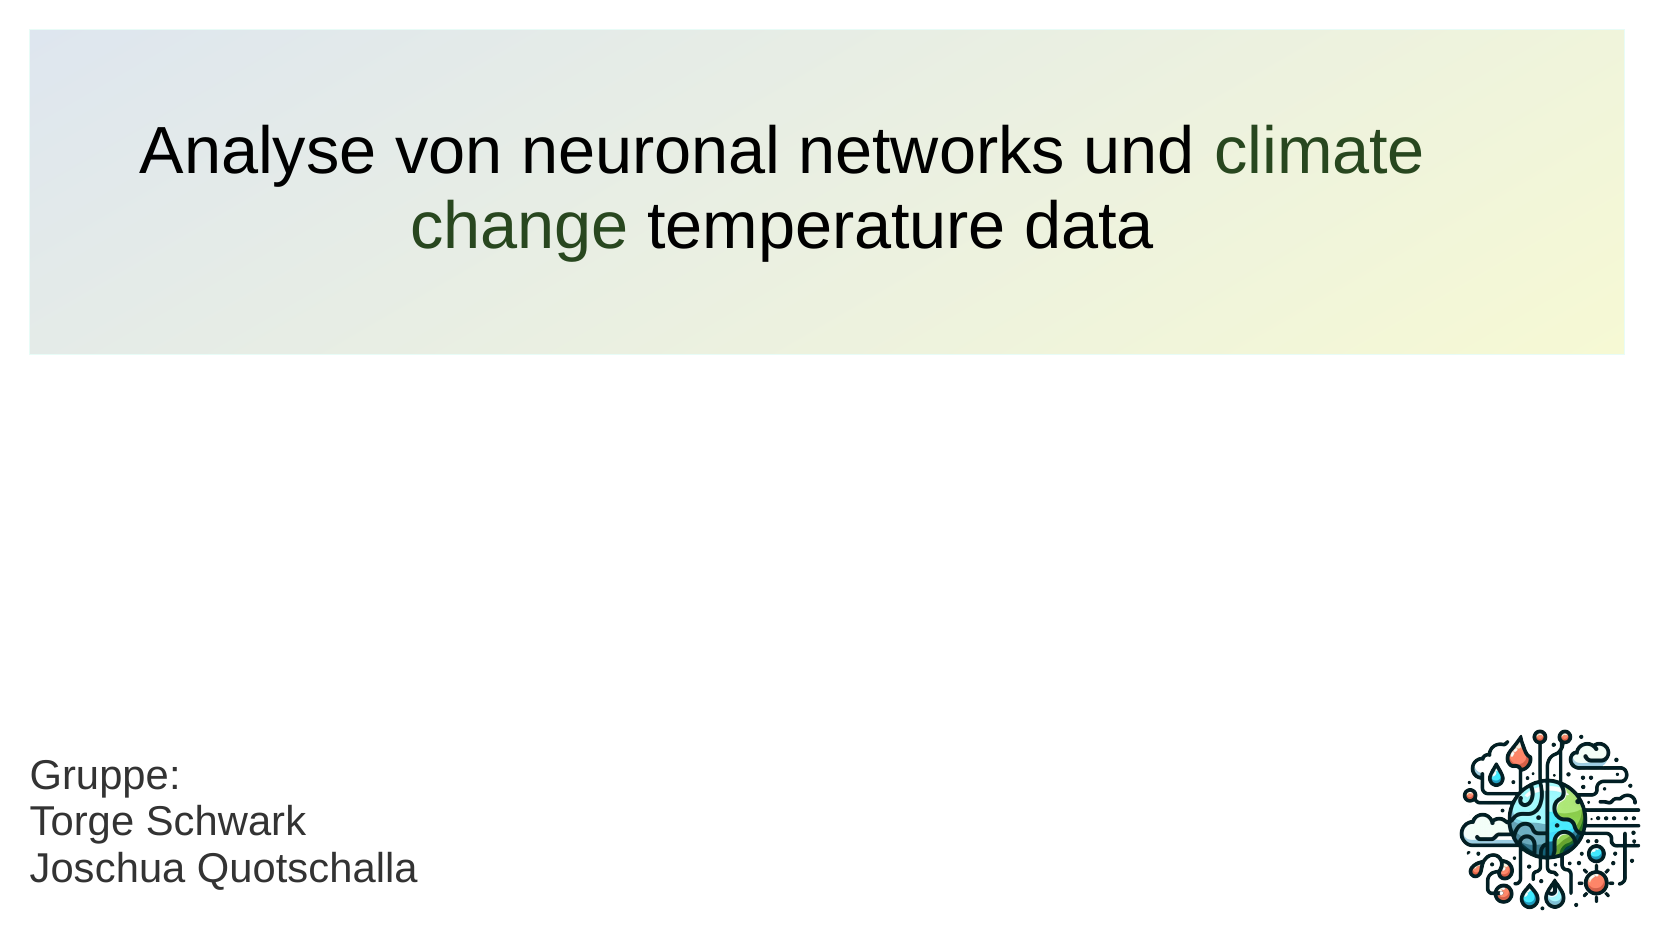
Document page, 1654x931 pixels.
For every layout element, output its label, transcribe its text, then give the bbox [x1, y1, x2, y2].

text_box [29, 29, 1625, 355]
subtitle Gruppe: Torge Schwark Joschua Quotschalla [29, 738, 473, 905]
title Analyse von neuronal networks und climate change temperature data [59, 110, 1506, 266]
picture [1432, 708, 1654, 931]
